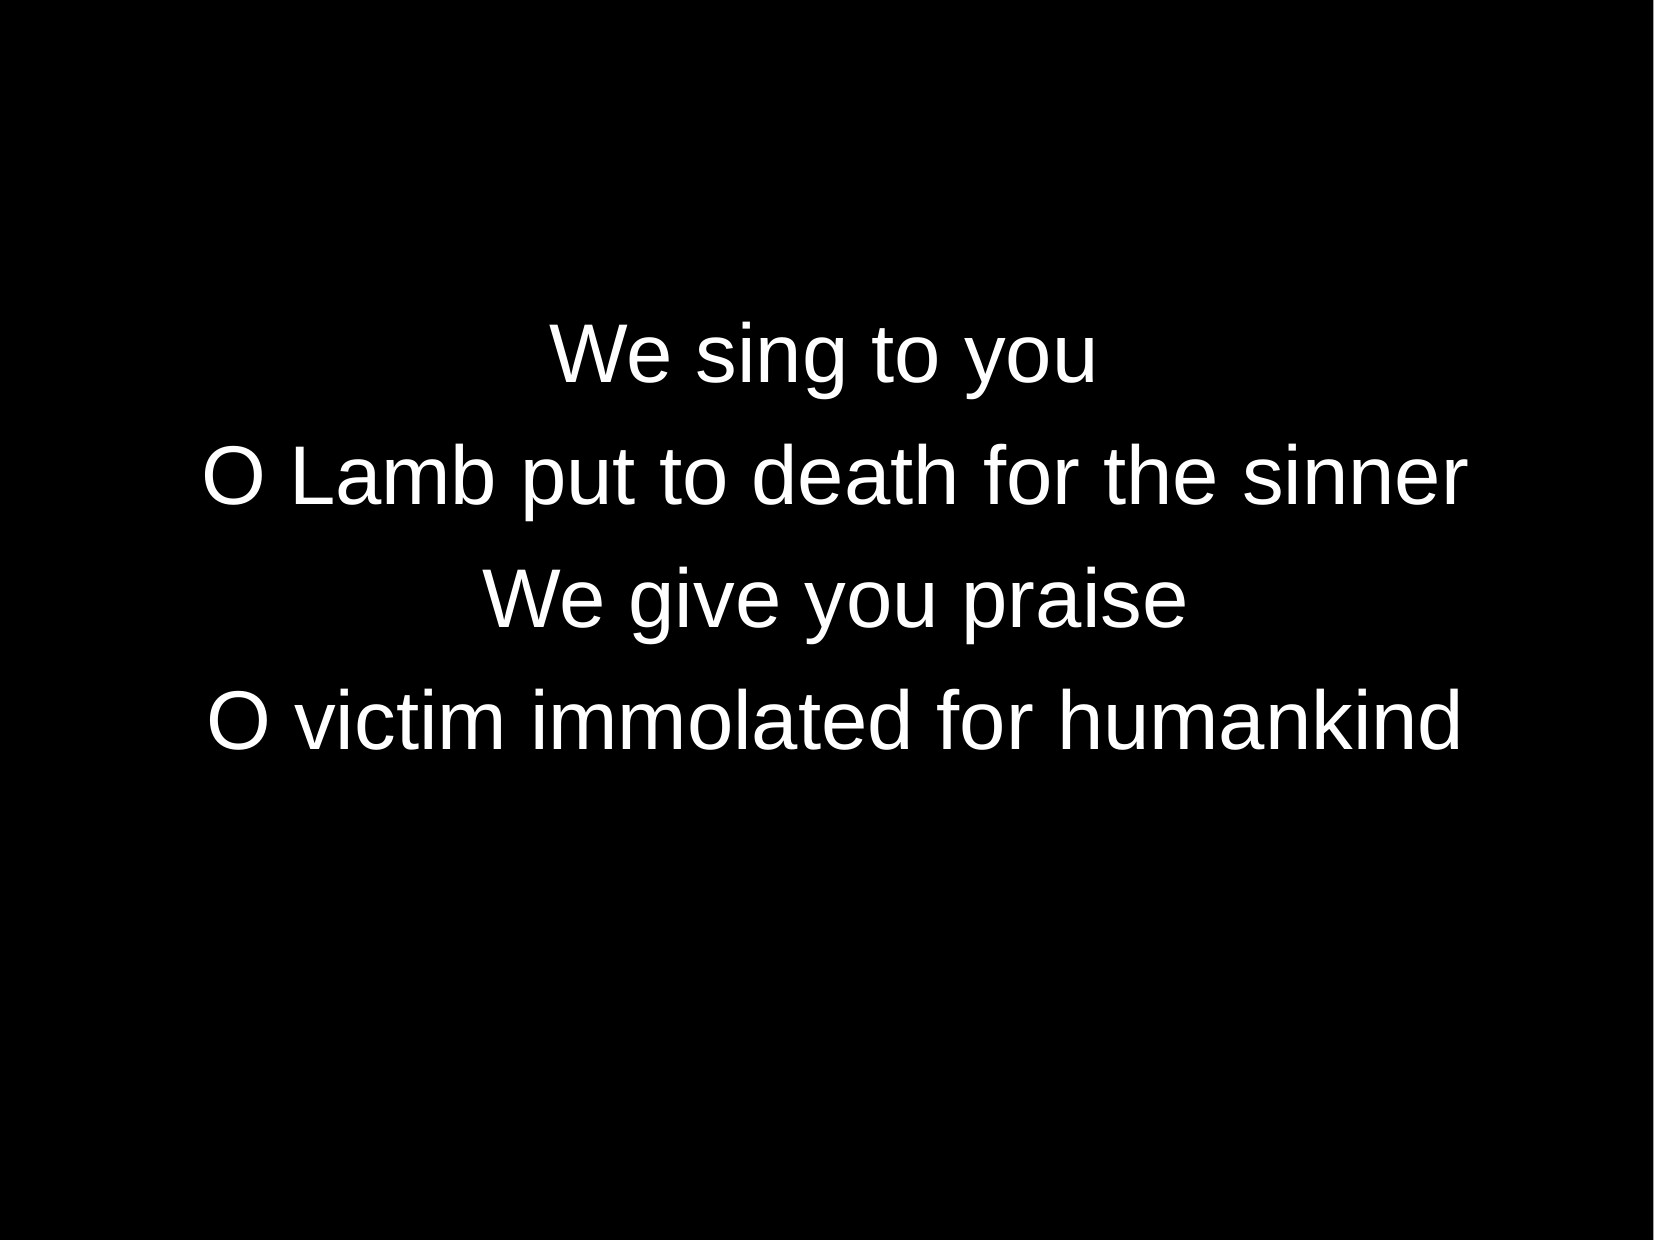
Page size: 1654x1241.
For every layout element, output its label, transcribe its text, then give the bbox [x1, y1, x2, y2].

list We sing to you O Lamb put to death for the sinner We give you praise O victim immolated for humankind [0, 307, 1654, 1027]
